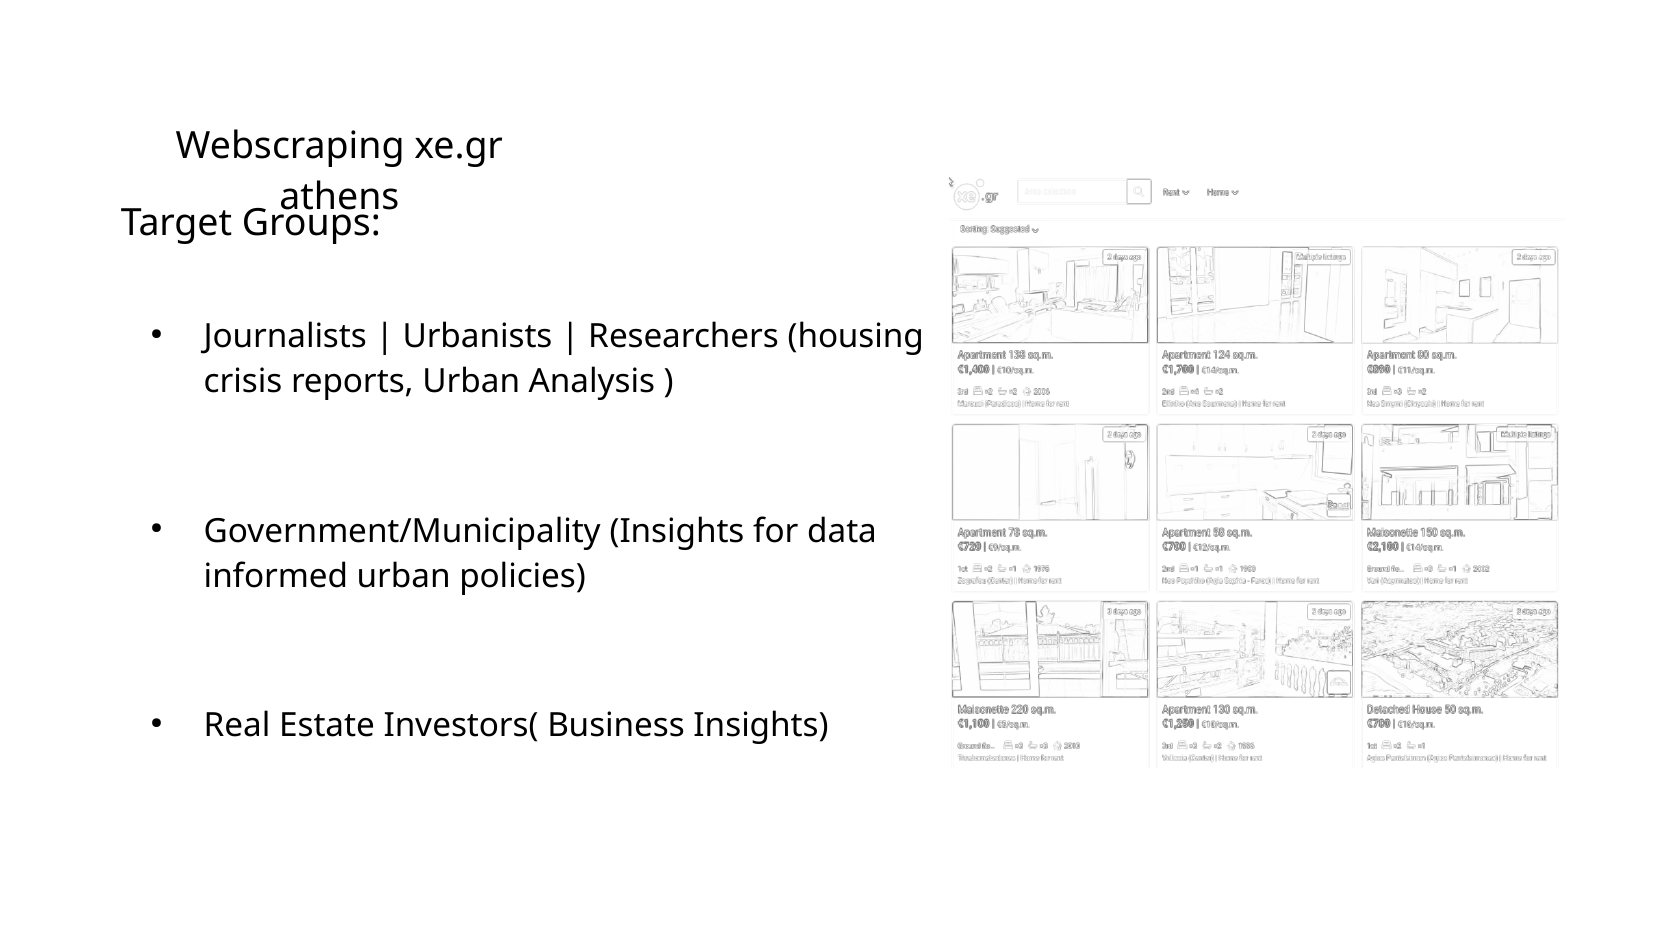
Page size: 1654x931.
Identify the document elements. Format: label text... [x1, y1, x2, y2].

title Webscraping xe.gr athens [118, 147, 562, 192]
title Target Groups: [118, 176, 384, 265]
text_box Journalists | Urbanists | Researchers (housing crisis reports, Urban Analysis ) Government/Municipality (Insights for data informed urban policies) Real Estate Investors( Business Insights) [118, 304, 945, 768]
picture [948, 177, 1565, 768]
